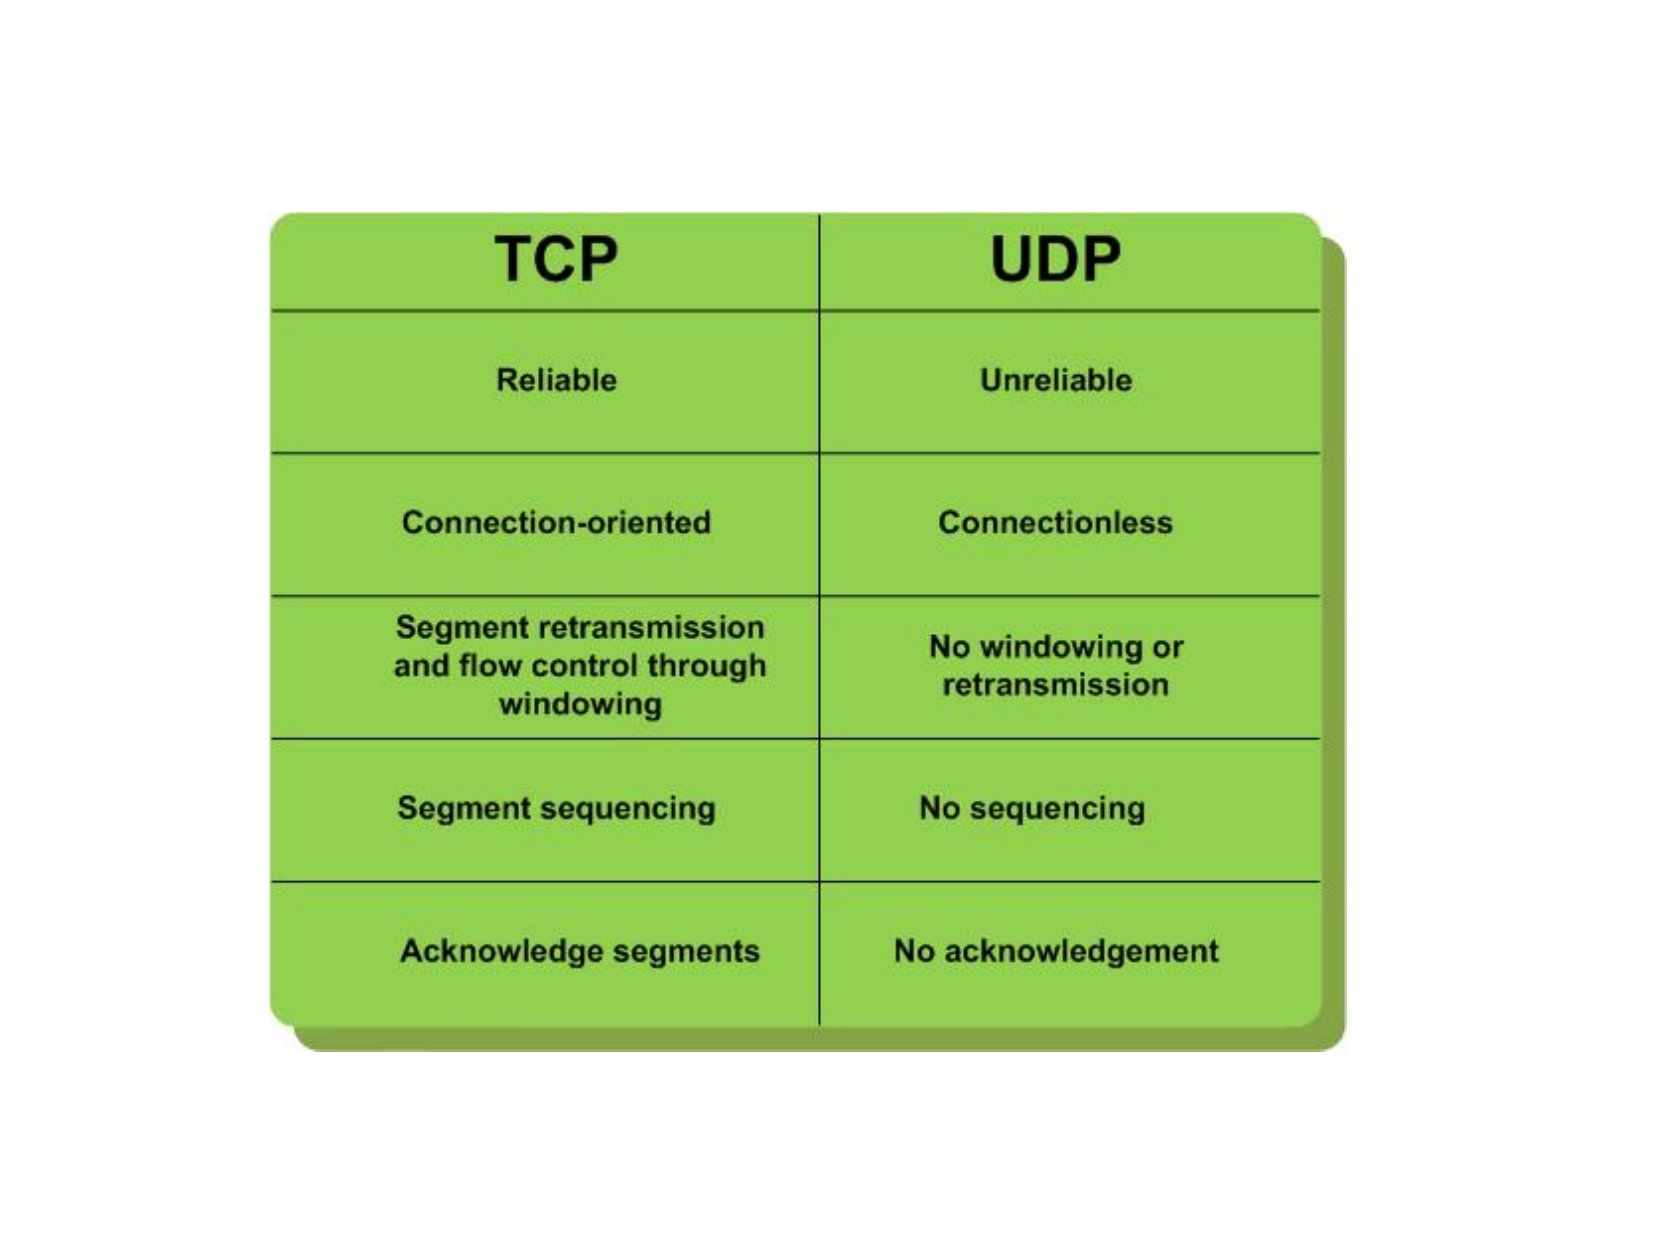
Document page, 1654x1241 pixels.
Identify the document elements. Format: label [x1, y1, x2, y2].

picture [269, 212, 1347, 1052]
